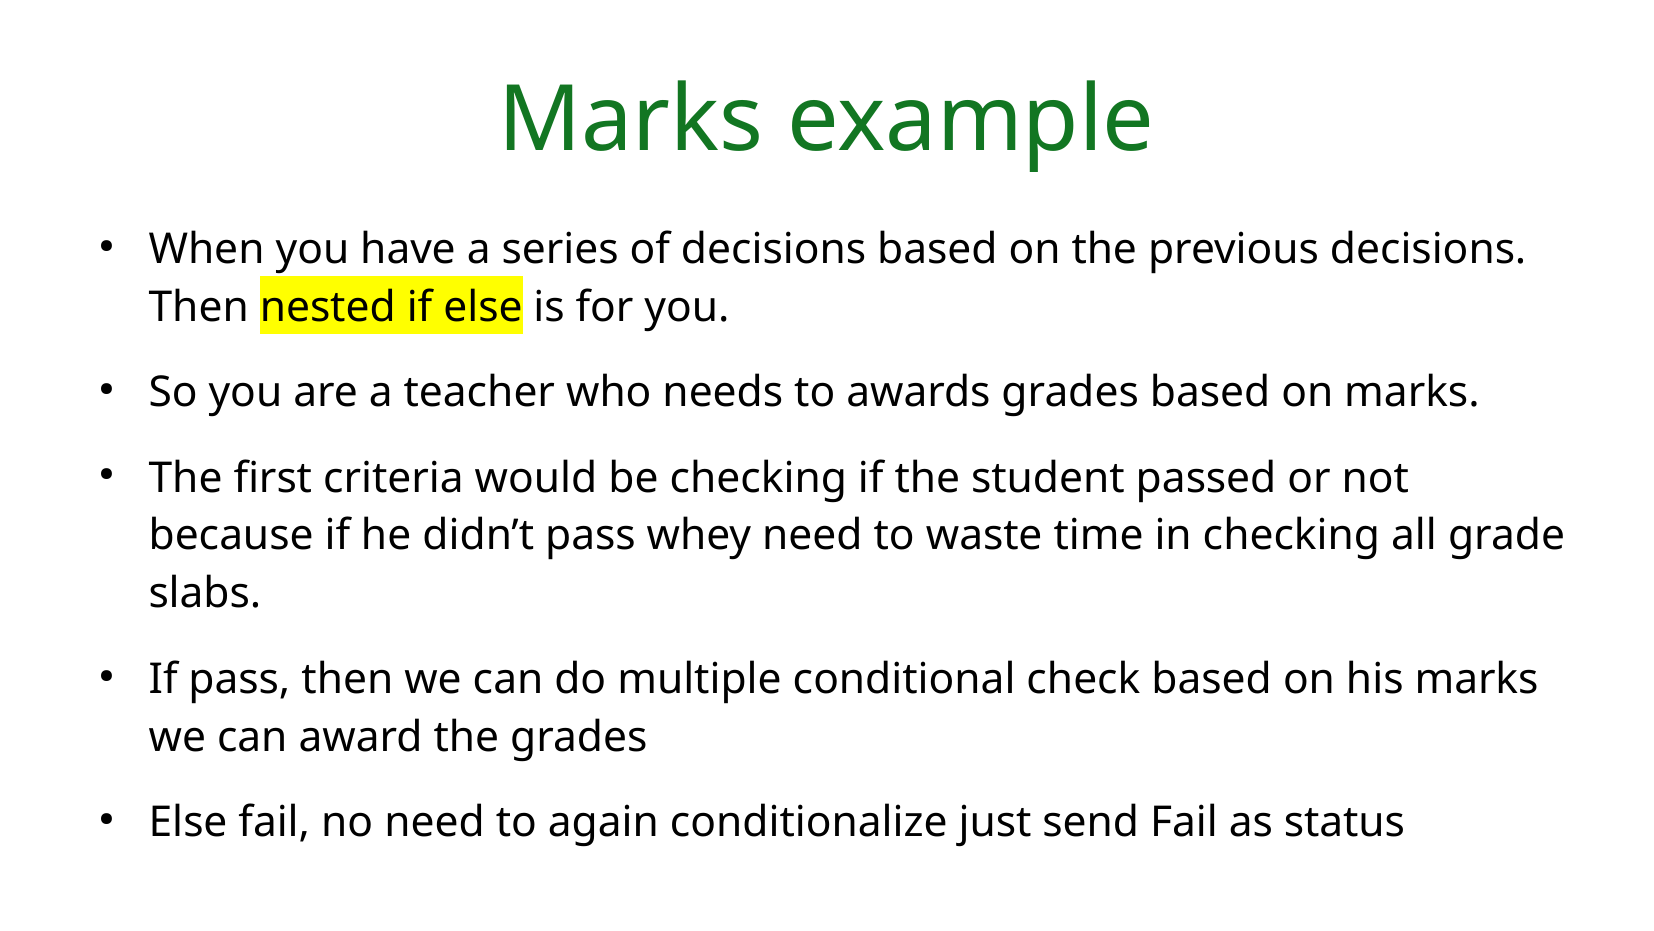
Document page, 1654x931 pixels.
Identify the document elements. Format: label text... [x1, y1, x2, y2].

list When you have a series of decisions based on the previous decisions. Then nested if else is for you. So you are a teacher who needs to awards grades based on marks. The first criteria would be checking if the student passed or not because if he didn’t pass whey need to waste time in checking all grade slabs. If pass, then we can do multiple conditional check based on his marks we can award the grades Else fail, no need to again conditionalize just send Fail as status [82, 217, 1571, 863]
title Marks example [82, 37, 1571, 193]
